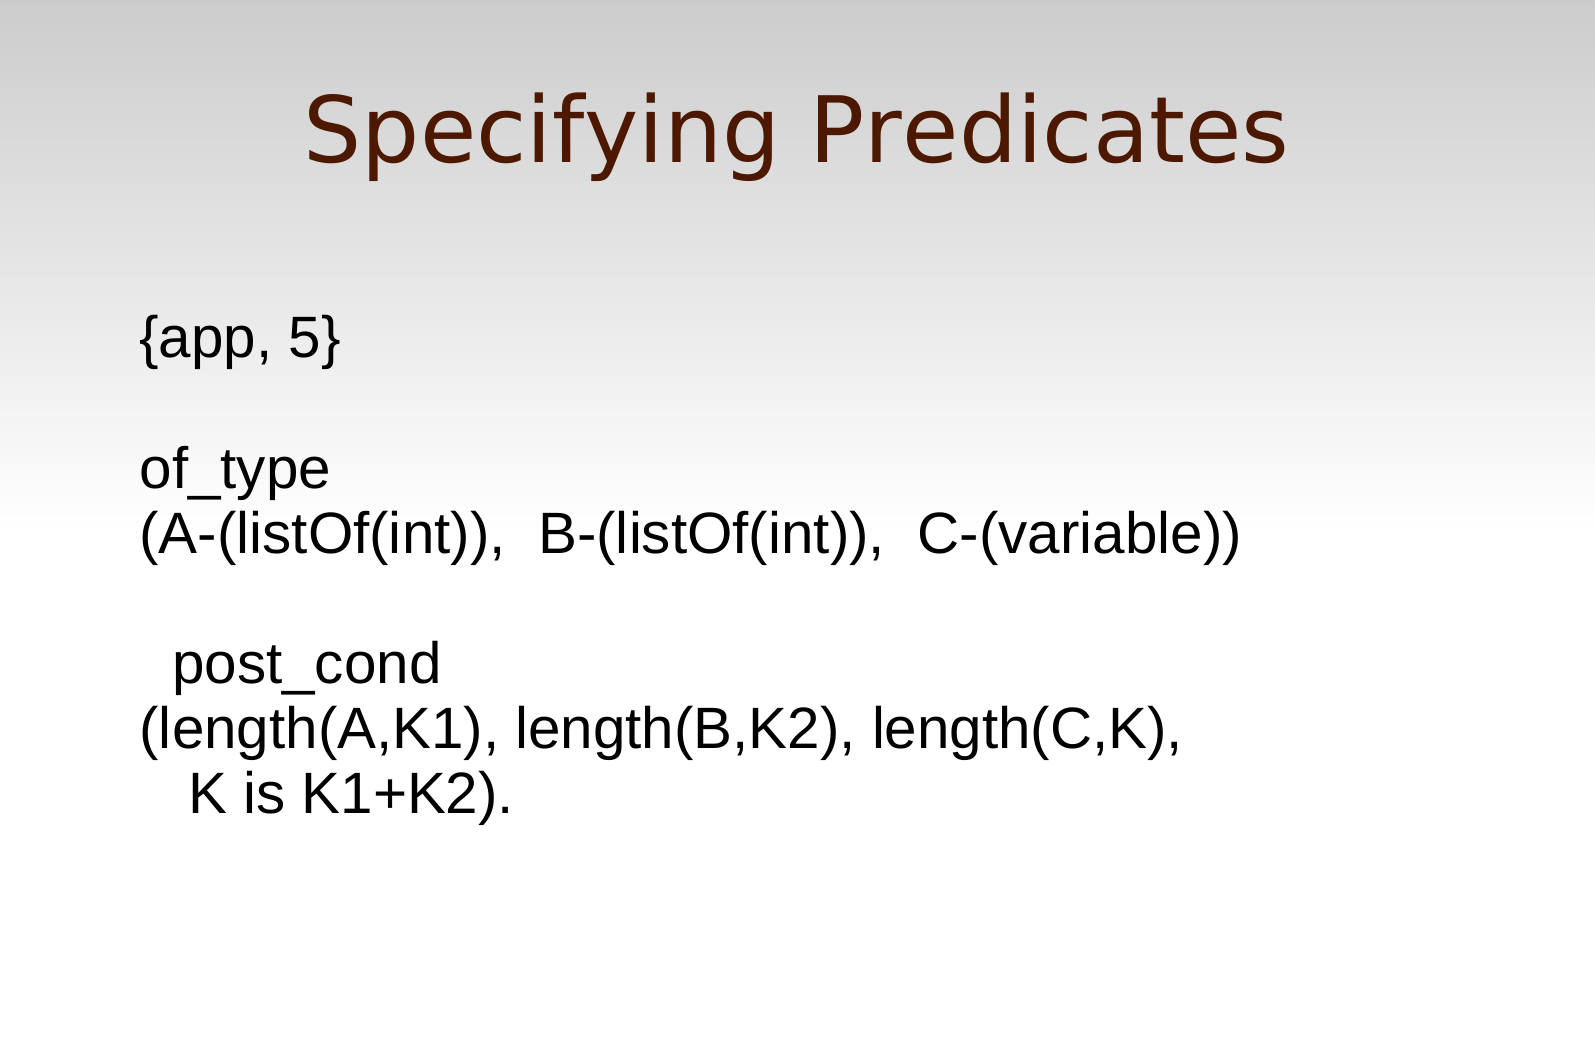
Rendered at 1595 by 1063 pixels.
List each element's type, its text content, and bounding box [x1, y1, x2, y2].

text_box {app, 5} of_type (A-(listOf(int)), B-(listOf(int)), C-(variable)) post_cond (length(A,K1), length(B,K2), length(C,K), K is K1+K2). [108, 297, 1384, 901]
title Specifying Predicates [79, 42, 1515, 220]
